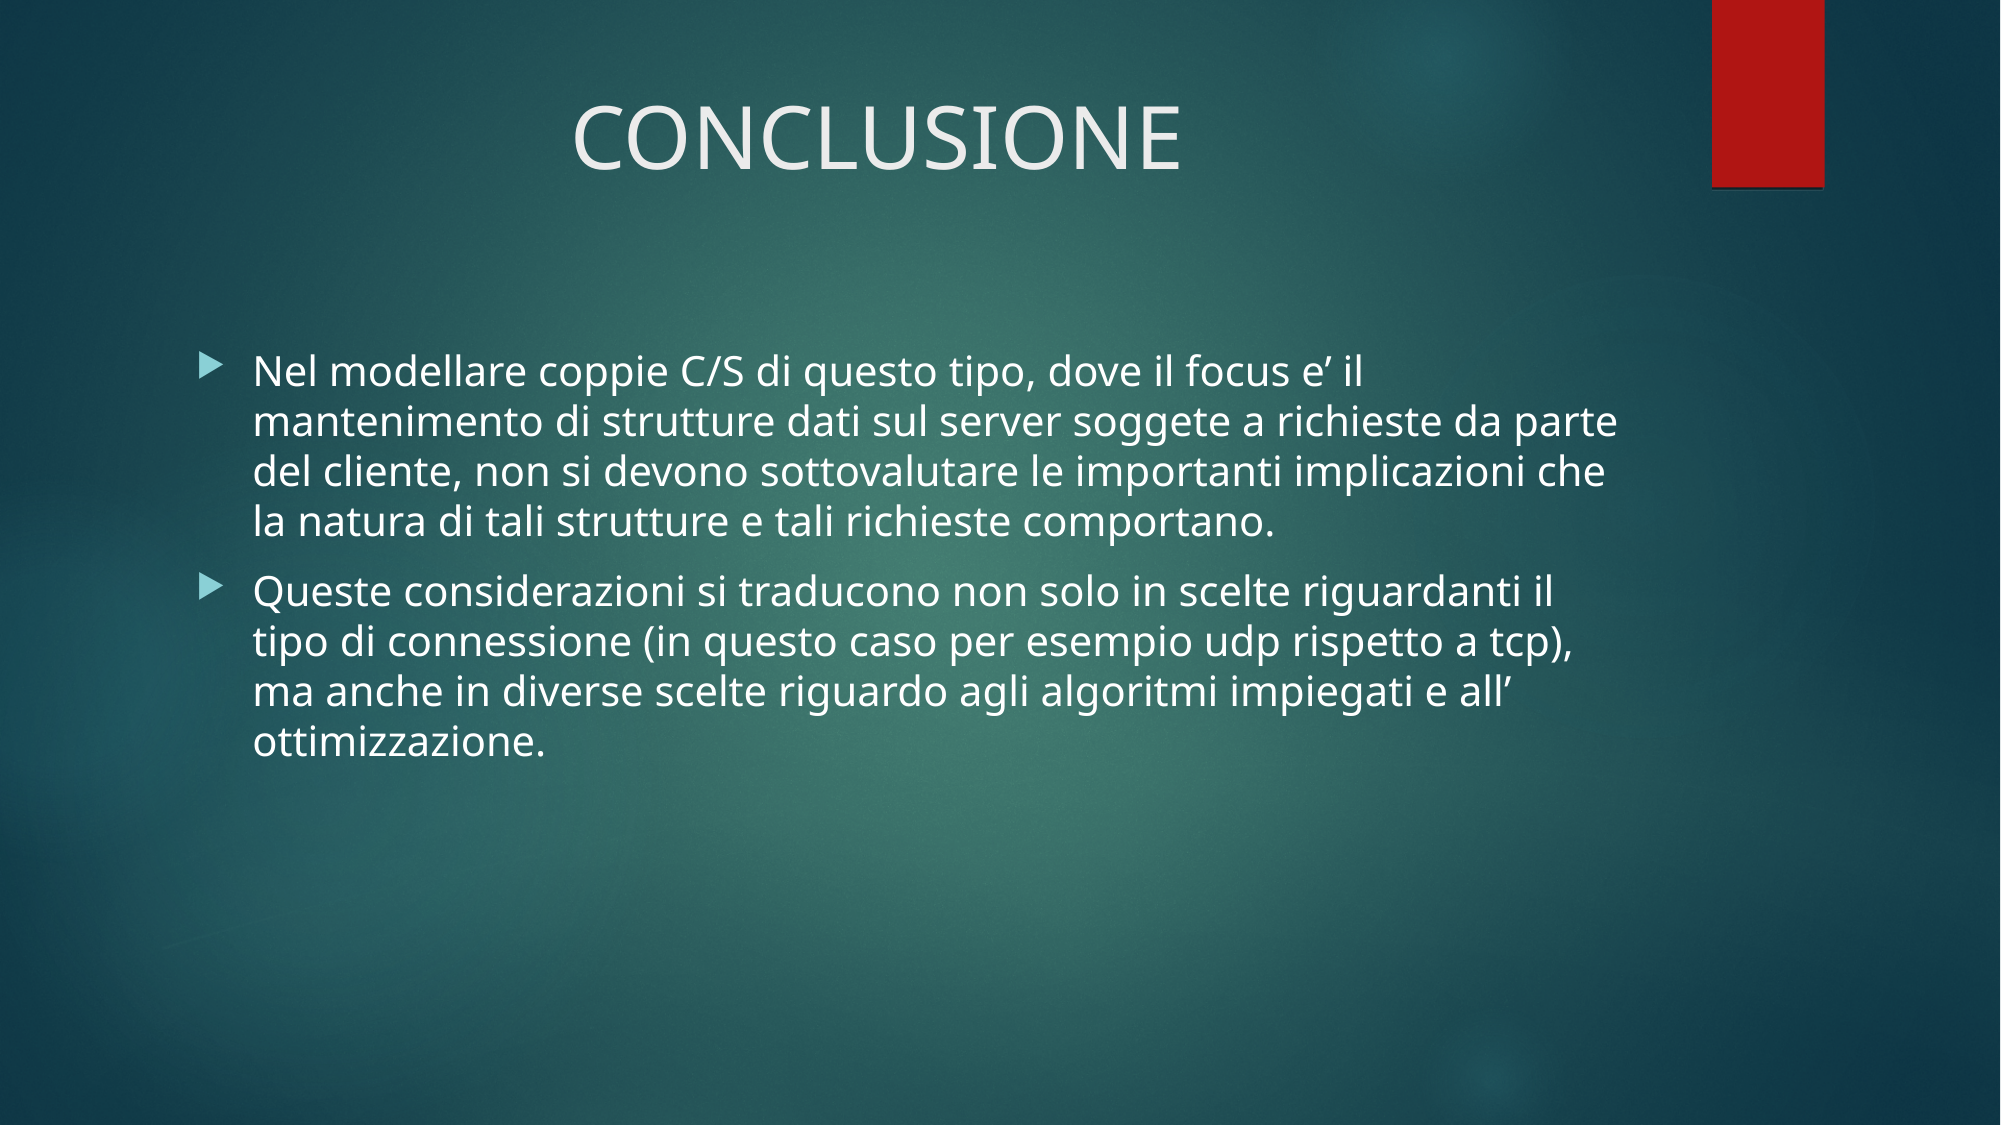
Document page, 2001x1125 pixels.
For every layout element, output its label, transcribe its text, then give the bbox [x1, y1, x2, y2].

title CONCLUSIONE [106, 74, 1649, 304]
list Nel modellare coppie C/S di questo tipo, dove il focus e’ il mantenimento di strutture dati sul server soggete a richieste da parte del cliente, non si devono sottovalutare le importanti implicazioni che la natura di tali strutture e tali richieste comportano. Queste considerazioni si traducono non solo in scelte riguardanti il tipo di connessione (in questo caso per esempio udp rispetto a tcp), ma anche in diverse scelte riguardo agli algoritmi impiegati e all’ ottimizzazione. [181, 336, 1649, 1025]
picture [0, 0, 2001, 1125]
